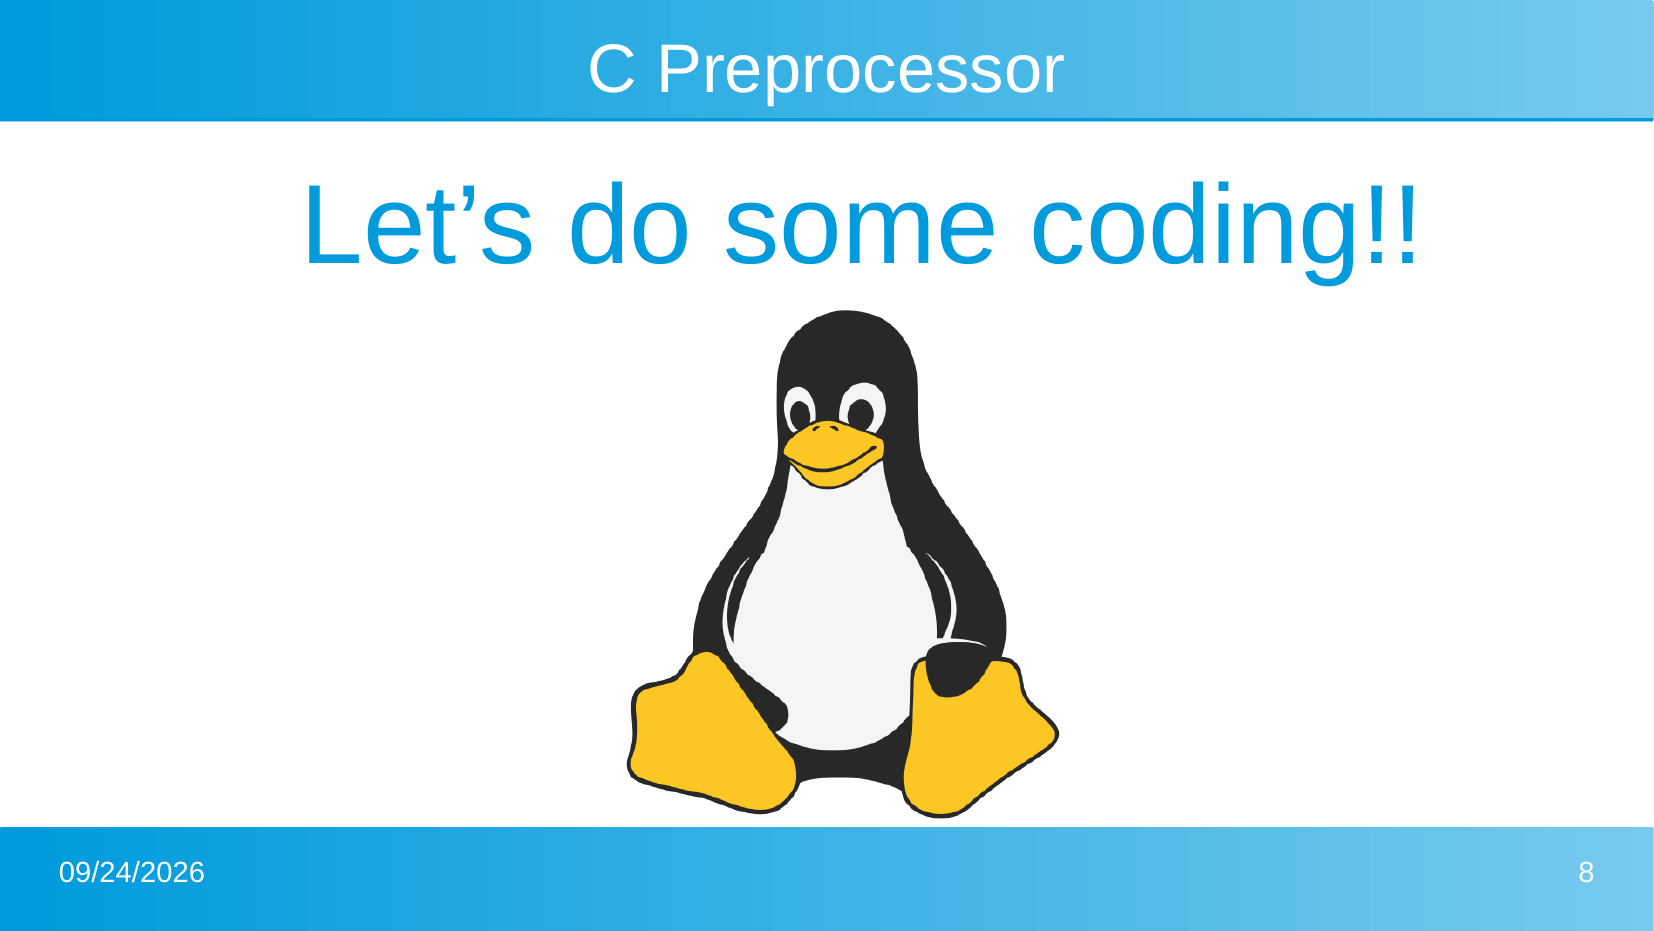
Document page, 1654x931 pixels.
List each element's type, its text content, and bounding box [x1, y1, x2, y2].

title C Preprocessor [59, 29, 1595, 84]
picture [617, 303, 1068, 826]
list Let’s do some coding!! [59, 84, 1595, 188]
